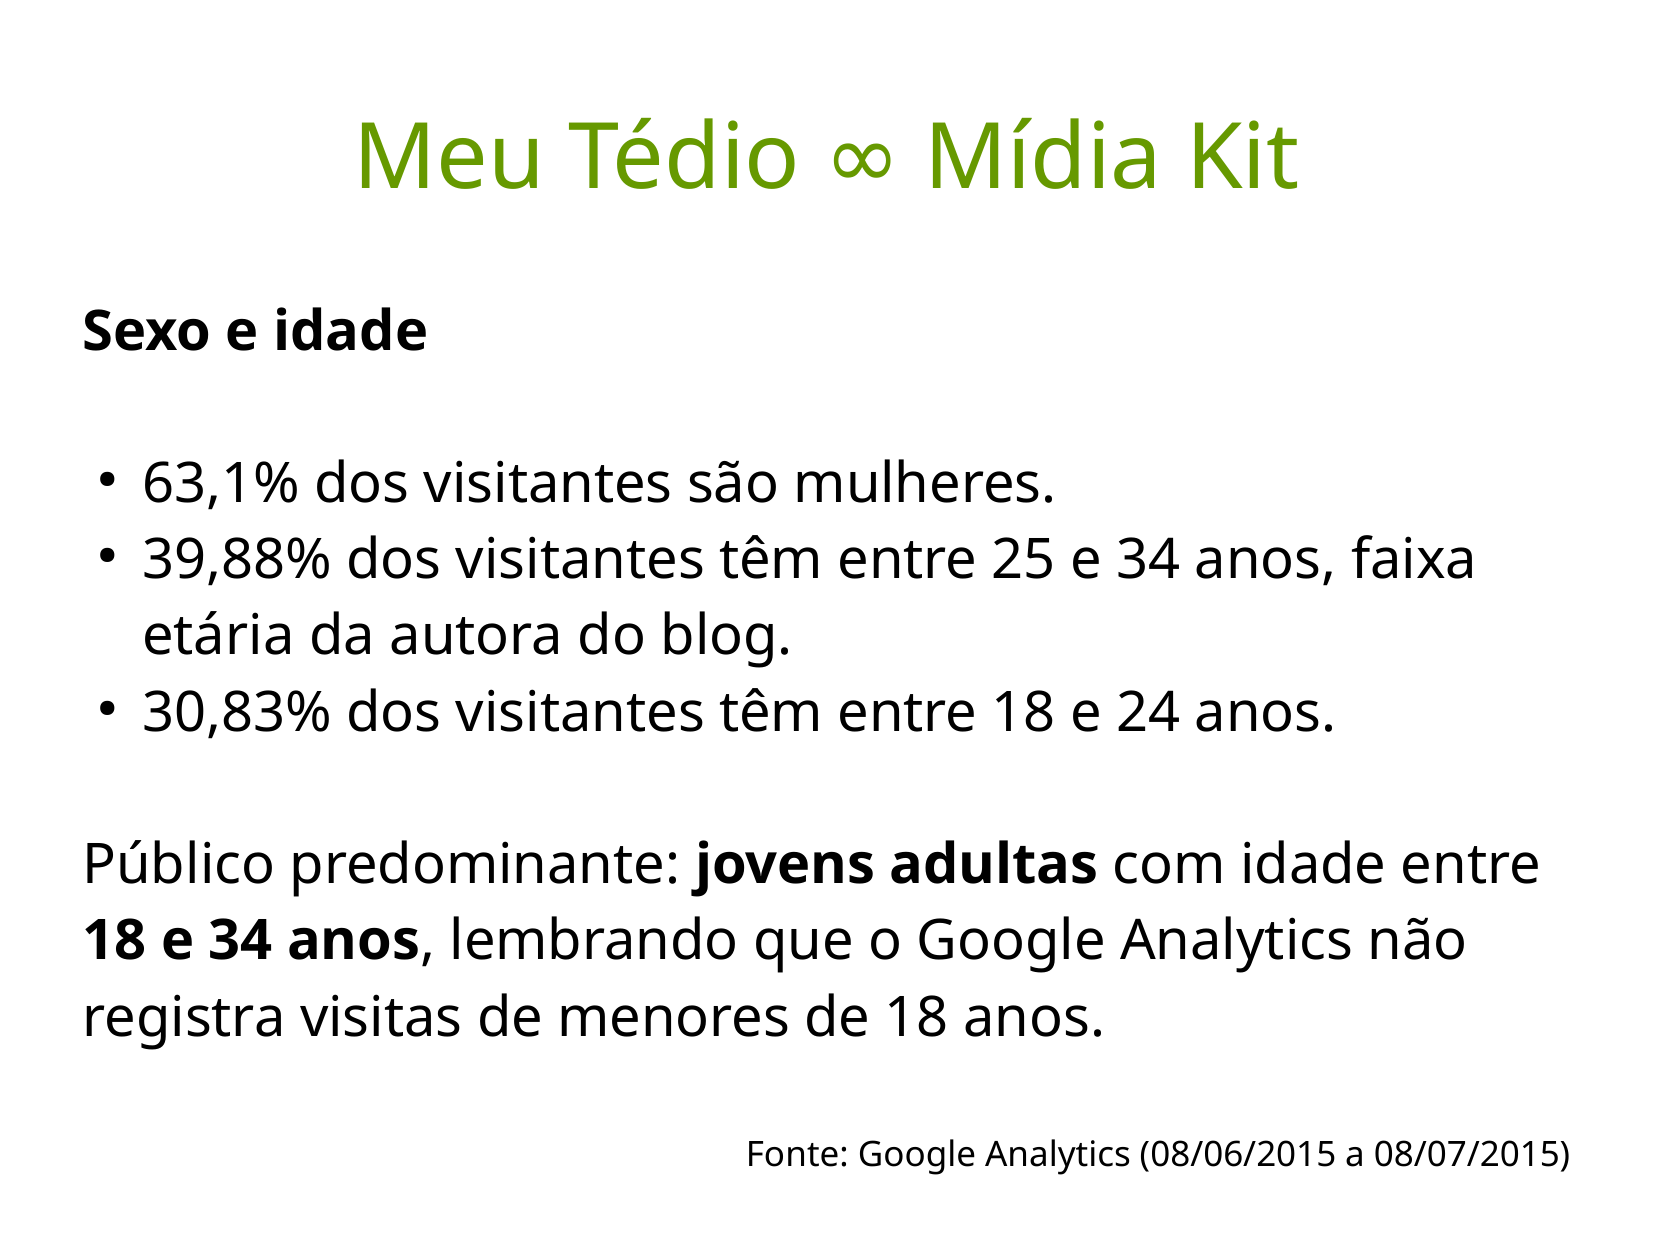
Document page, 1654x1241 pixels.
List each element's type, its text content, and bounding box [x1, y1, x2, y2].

title Meu Tédio ∞ Mídia Kit [82, 49, 1571, 257]
list Sexo e idade 63,1% dos visitantes são mulheres. 39,88% dos visitantes têm entre 25 e 34 anos, faixa etária da autora do blog. 30,83% dos visitantes têm entre 18 e 24 anos. Público predominante: jovens adultas com idade entre 18 e 34 anos, lembrando que o Google Analytics não registra visitas de menores de 18 anos. Fonte: Google Analytics (08/06/2015 a 08/07/2015) [82, 290, 1571, 1182]
